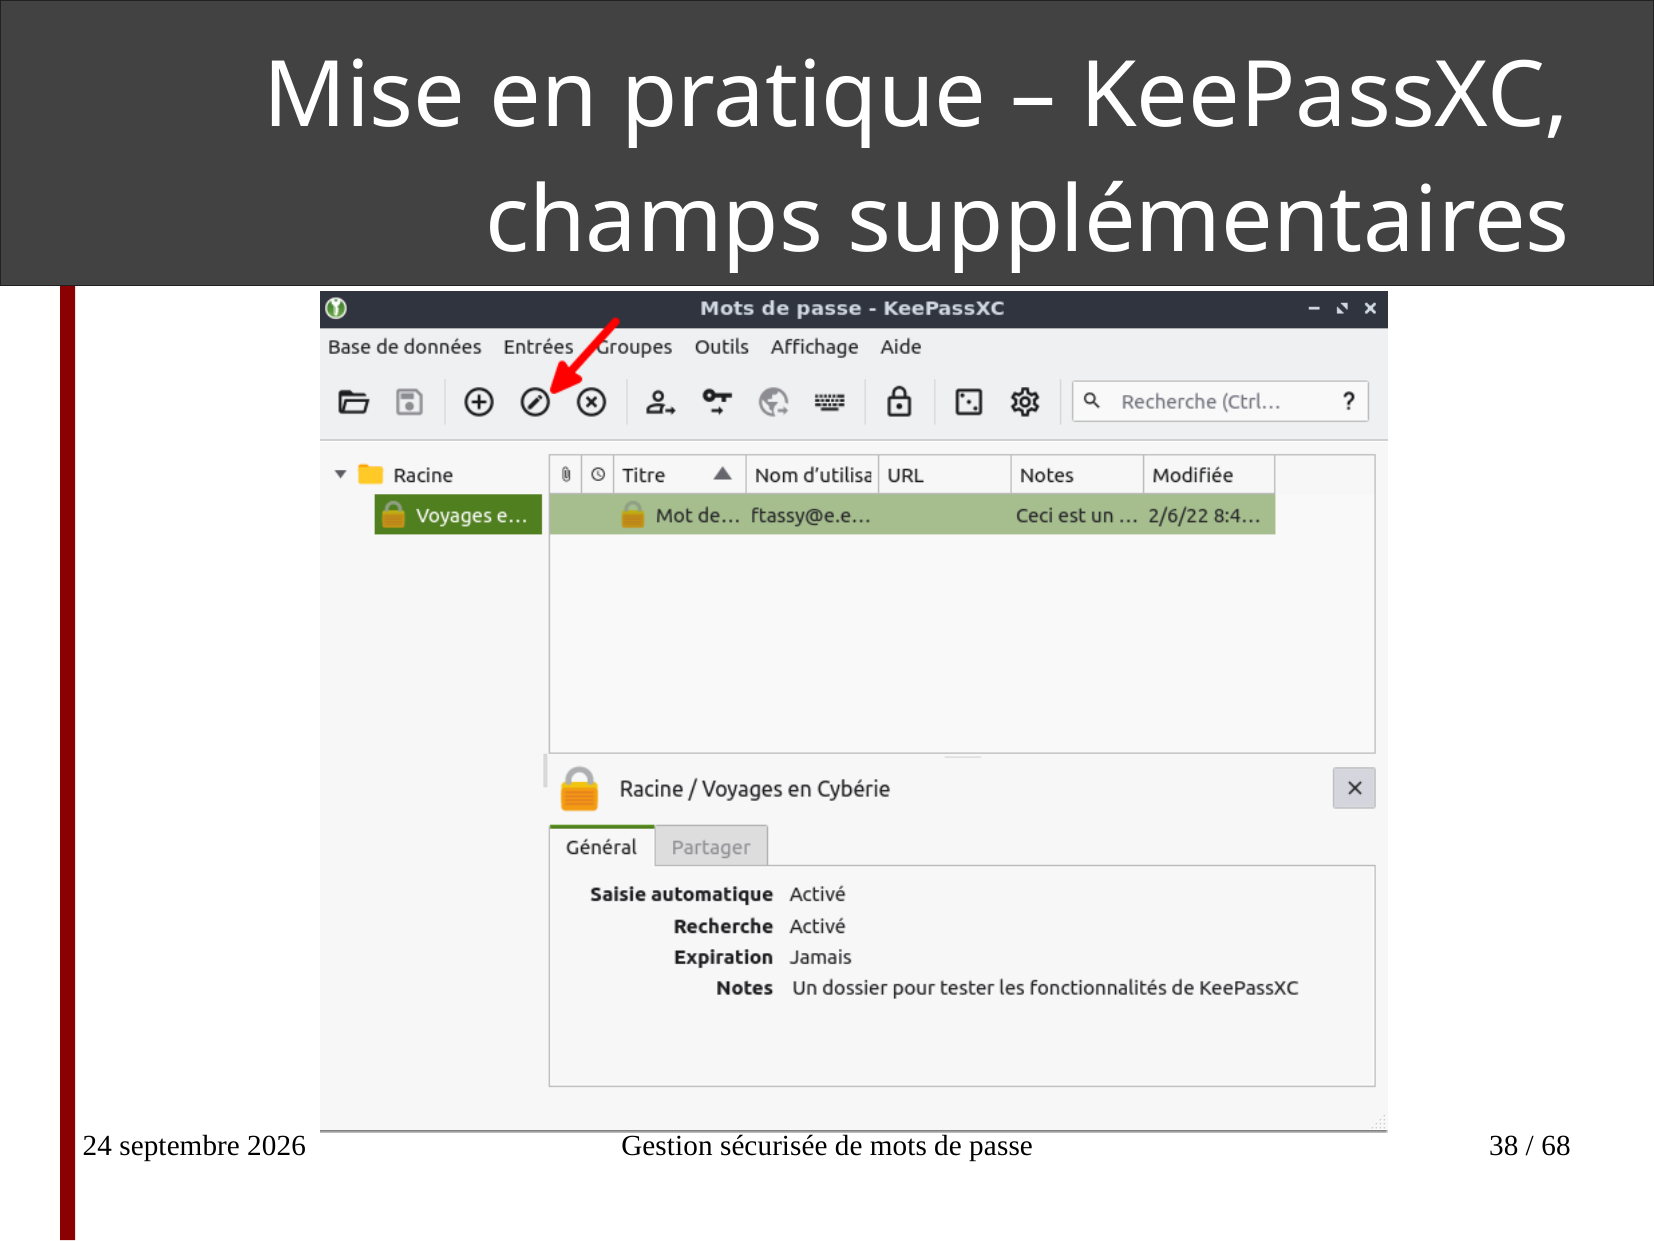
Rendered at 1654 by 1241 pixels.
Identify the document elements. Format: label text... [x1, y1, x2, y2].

picture [320, 291, 1388, 1130]
title Mise en pratique – KeePassXC, champs supplémentaires [82, 27, 1571, 279]
